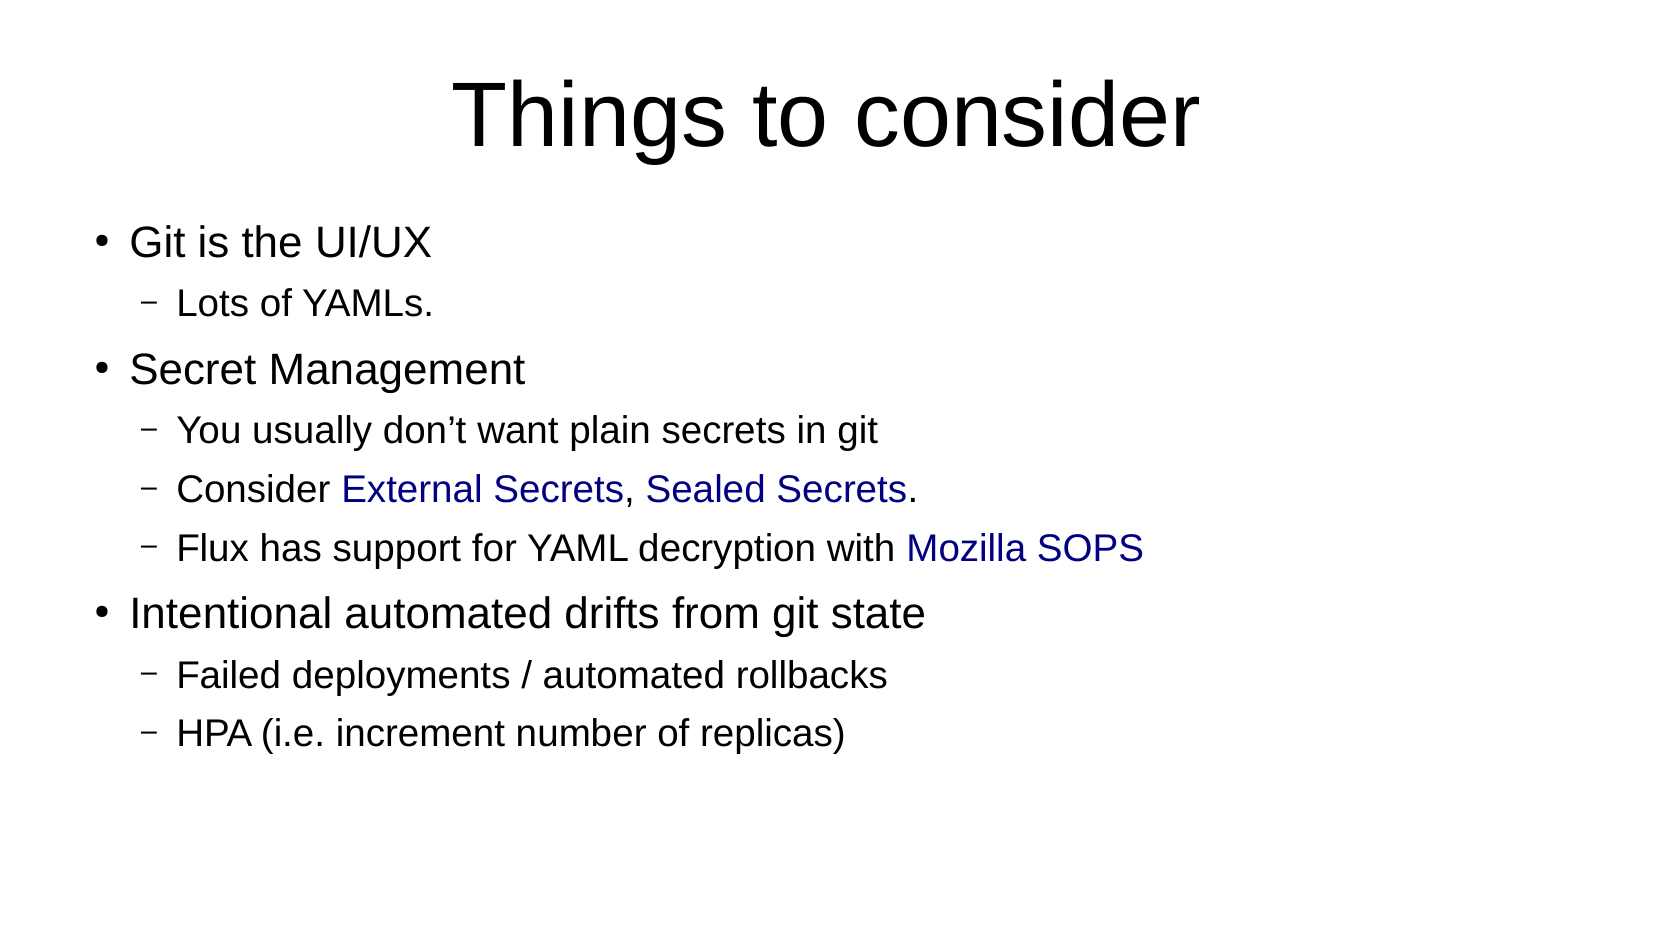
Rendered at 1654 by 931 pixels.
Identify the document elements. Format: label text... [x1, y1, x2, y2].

list Git is the UI/UX Lots of YAMLs. Secret Management You usually don’t want plain secrets in git Consider External Secrets, Sealed Secrets. Flux has support for YAML decryption with Mozilla SOPS Intentional automated drifts from git state Failed deployments / automated rollbacks HPA (i.e. increment number of replicas) [82, 217, 1571, 758]
title Things to consider [82, 37, 1571, 193]
